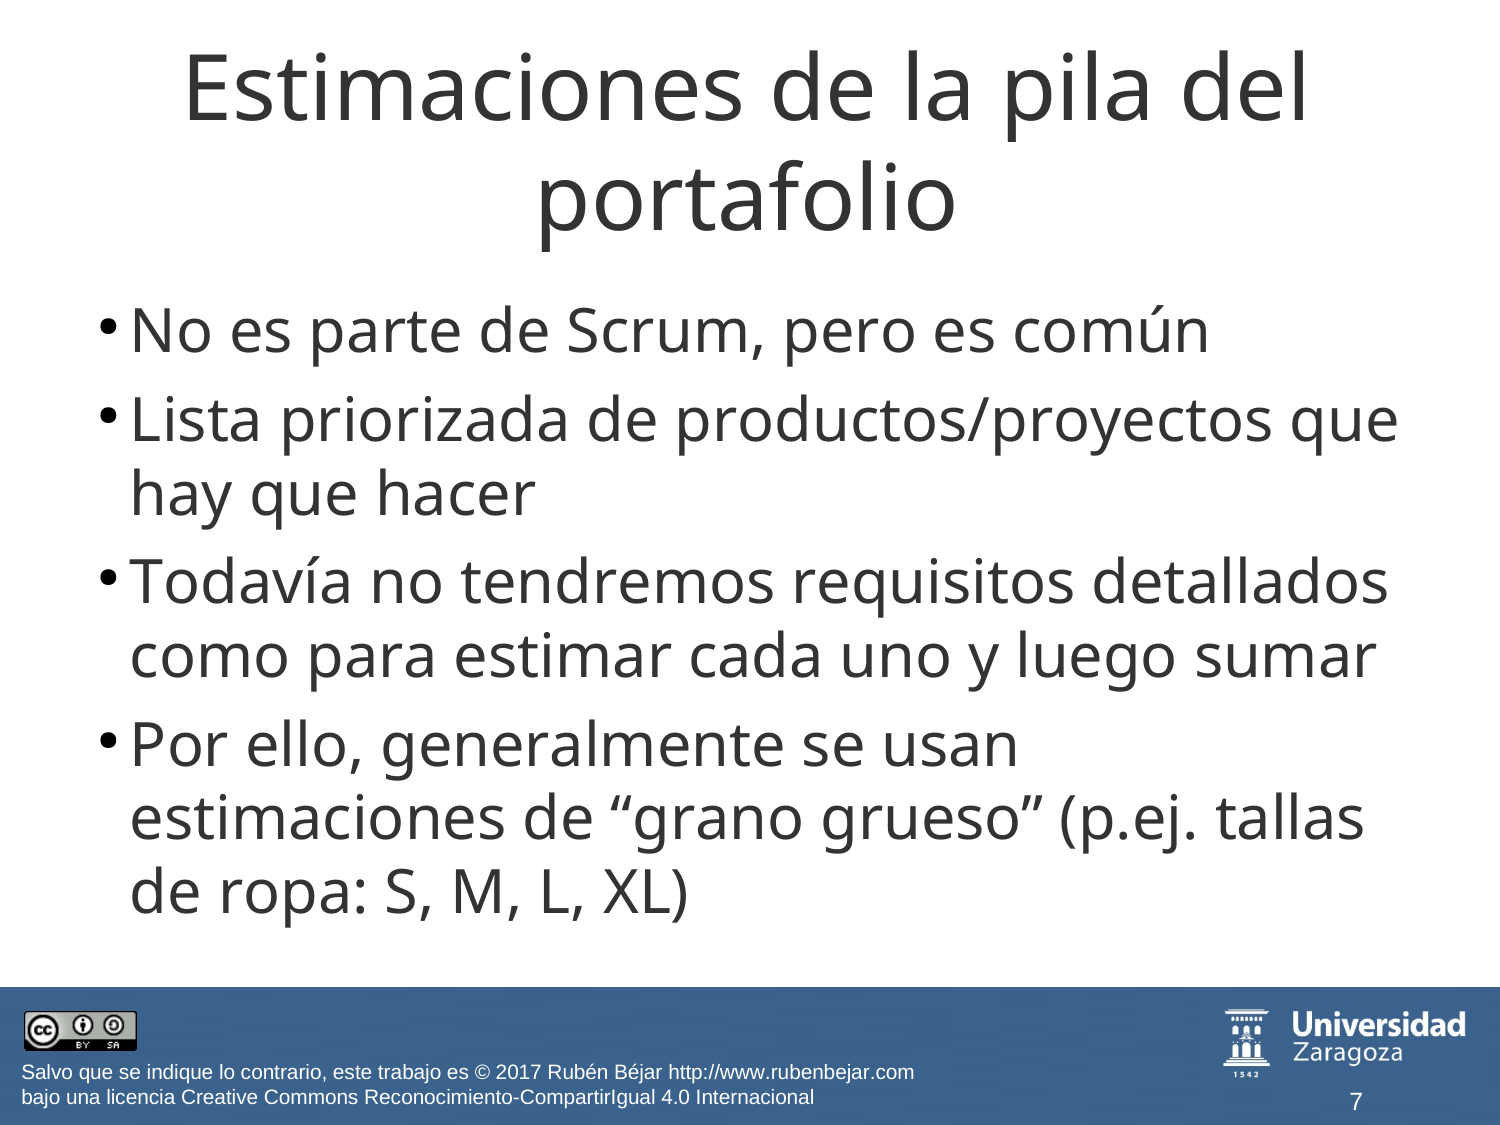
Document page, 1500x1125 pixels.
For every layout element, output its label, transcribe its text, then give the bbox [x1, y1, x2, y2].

title Estimaciones de la pila del portafolio [74, 21, 1420, 257]
picture [0, 987, 1500, 1125]
list No es parte de Scrum, pero es común Lista priorizada de productos/proyectos que hay que hacer Todavía no tendremos requisitos detallados como para estimar cada uno y luego sumar Por ello, generalmente se usan estimaciones de “grano grueso” (p.ej. tallas de ropa: S, M, L, XL) [82, 283, 1418, 957]
